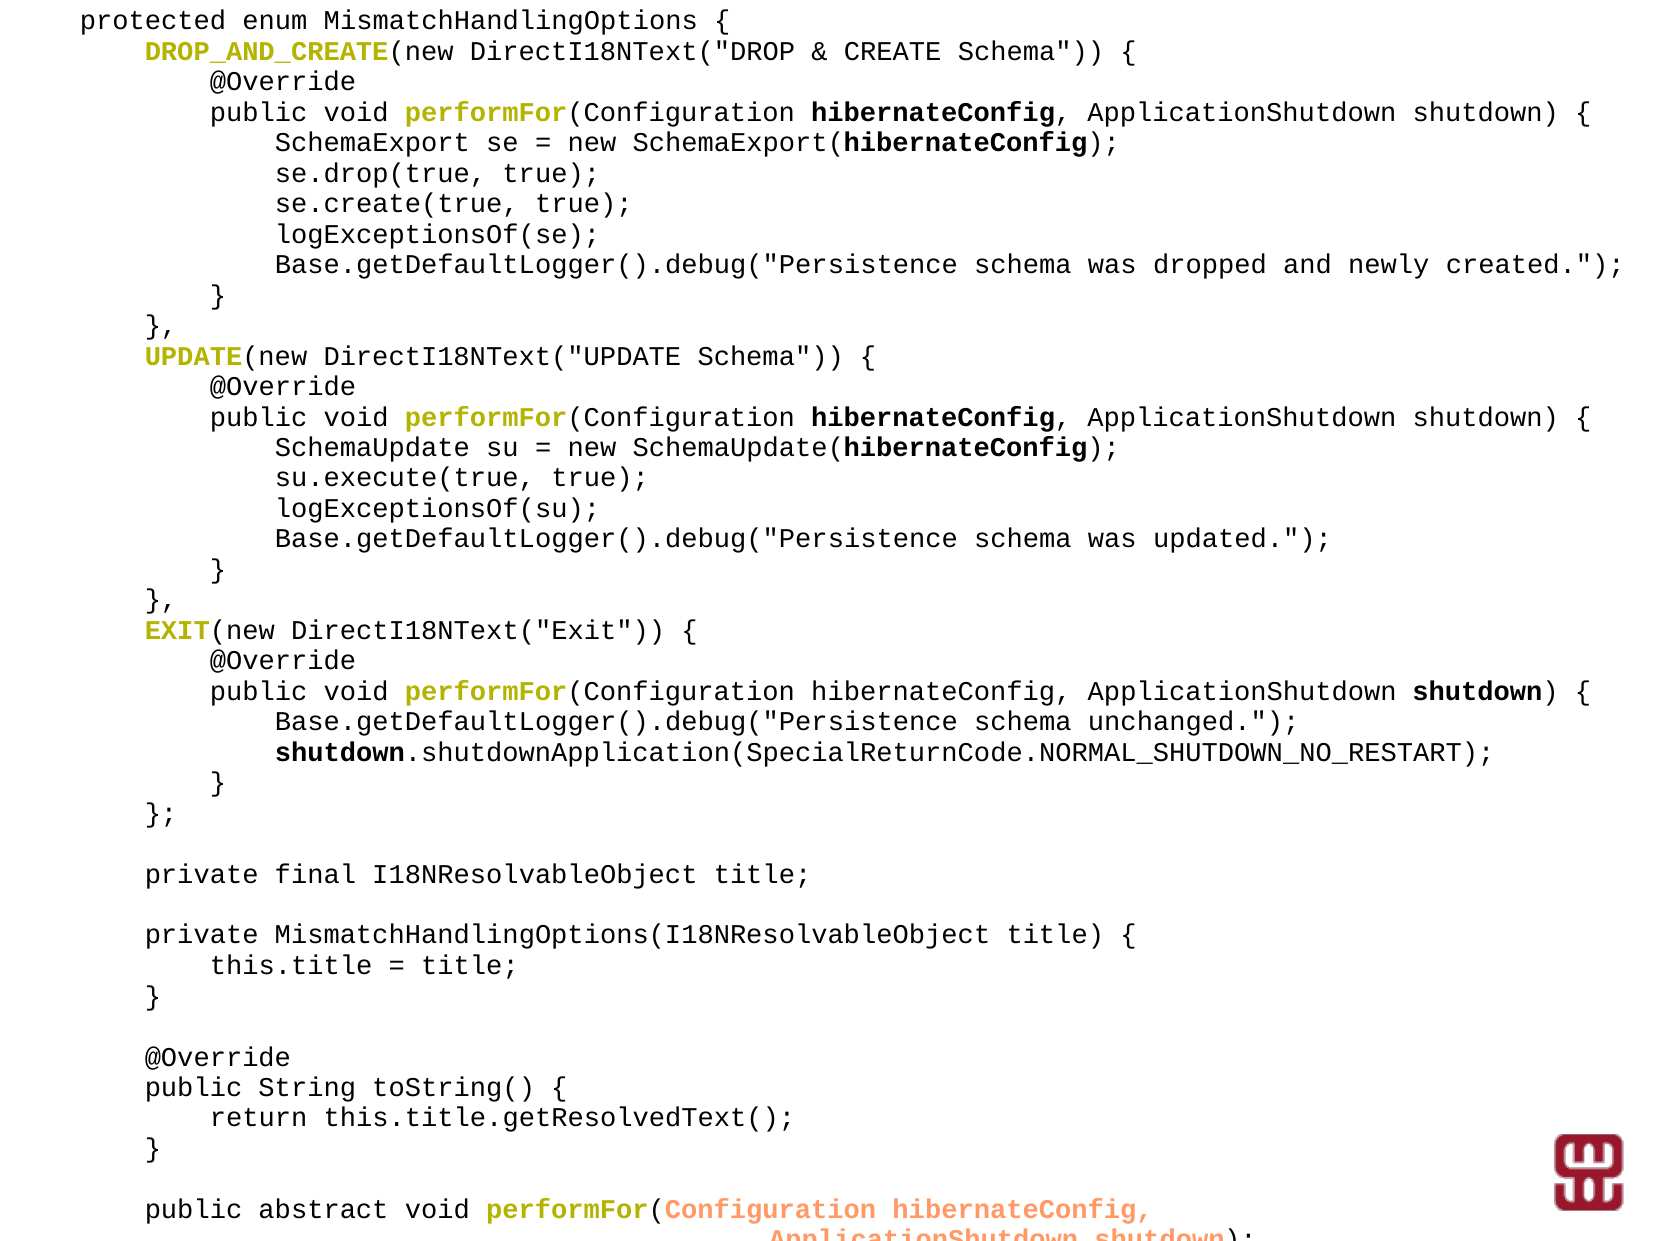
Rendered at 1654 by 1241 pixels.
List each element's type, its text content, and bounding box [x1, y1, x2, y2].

text_box protected enum MismatchHandlingOptions { DROP_AND_CREATE(new DirectI18NText("DROP & CREATE Schema")) { @Override public void performFor(Configuration hibernateConfig, ApplicationShutdown shutdown) { SchemaExport se = new SchemaExport(hibernateConfig); se.drop(true, true); se.create(true, true); logExceptionsOf(se); Base.getDefaultLogger().debug("Persistence schema was dropped and newly created."); } }, UPDATE(new DirectI18NText("UPDATE Schema")) { @Override public void performFor(Configuration hibernateConfig, ApplicationShutdown shutdown) { SchemaUpdate su = new SchemaUpdate(hibernateConfig); su.execute(true, true); logExceptionsOf(su); Base.getDefaultLogger().debug("Persistence schema was updated."); } }, EXIT(new DirectI18NText("Exit")) { @Override public void performFor(Configuration hibernateConfig, ApplicationShutdown shutdown) { Base.getDefaultLogger().debug("Persistence schema unchanged."); shutdown.shutdownApplication(SpecialReturnCode.NORMAL_SHUTDOWN_NO_RESTART); } }; private final I18NResolvableObject title; private MismatchHandlingOptions(I18NResolvableObject title) { this.title = title; } @Override public String toString() { return this.title.getResolvedText(); } public abstract void performFor(Configuration hibernateConfig, ApplicationShutdown shutdown); } [0, 0, 1654, 1241]
